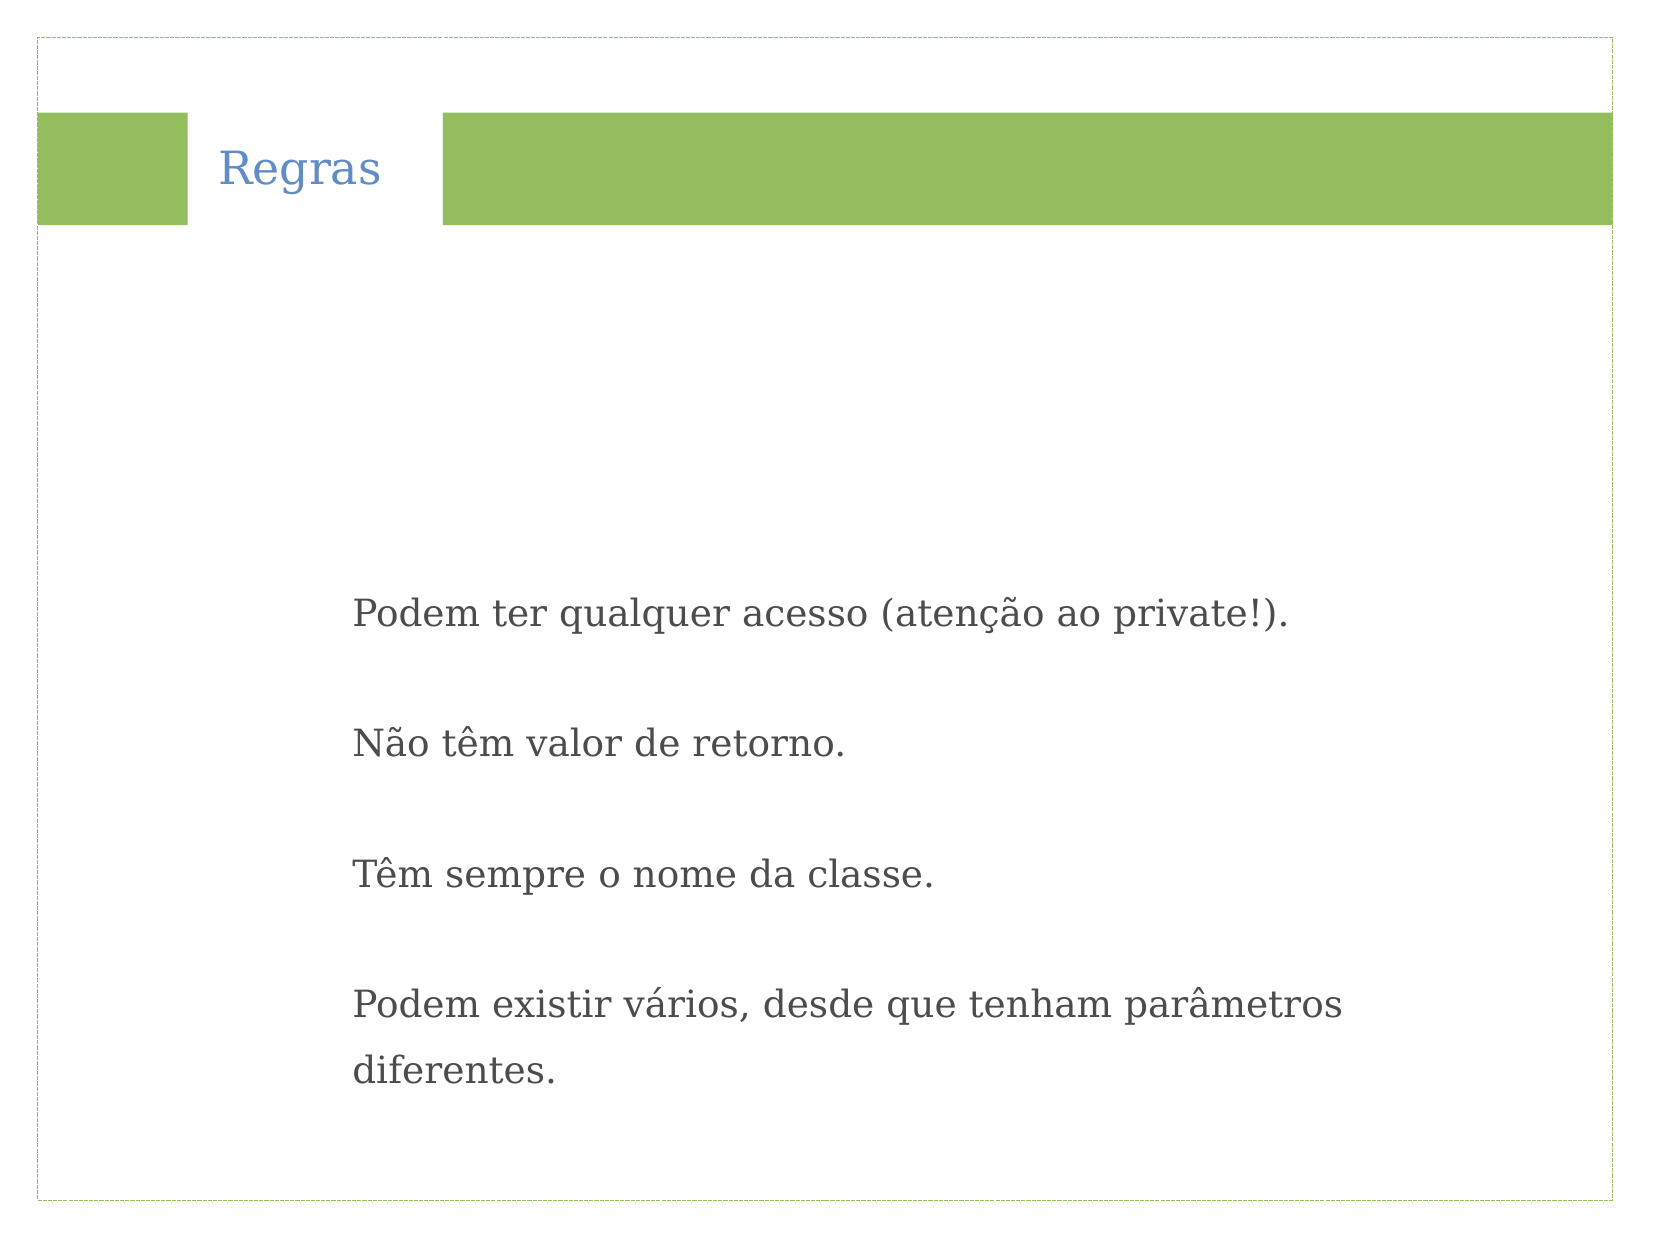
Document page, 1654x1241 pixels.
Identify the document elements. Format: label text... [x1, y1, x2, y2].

text_box [37, 112, 188, 226]
text_box [442, 112, 1613, 226]
text_box Podem ter qualquer acesso (atenção ao private!). Não têm valor de retorno. Têm sempre o nome da classe. Podem existir vários, desde que tenham parâmetros diferentes. [337, 562, 1426, 1088]
text_box Regras [203, 134, 397, 203]
